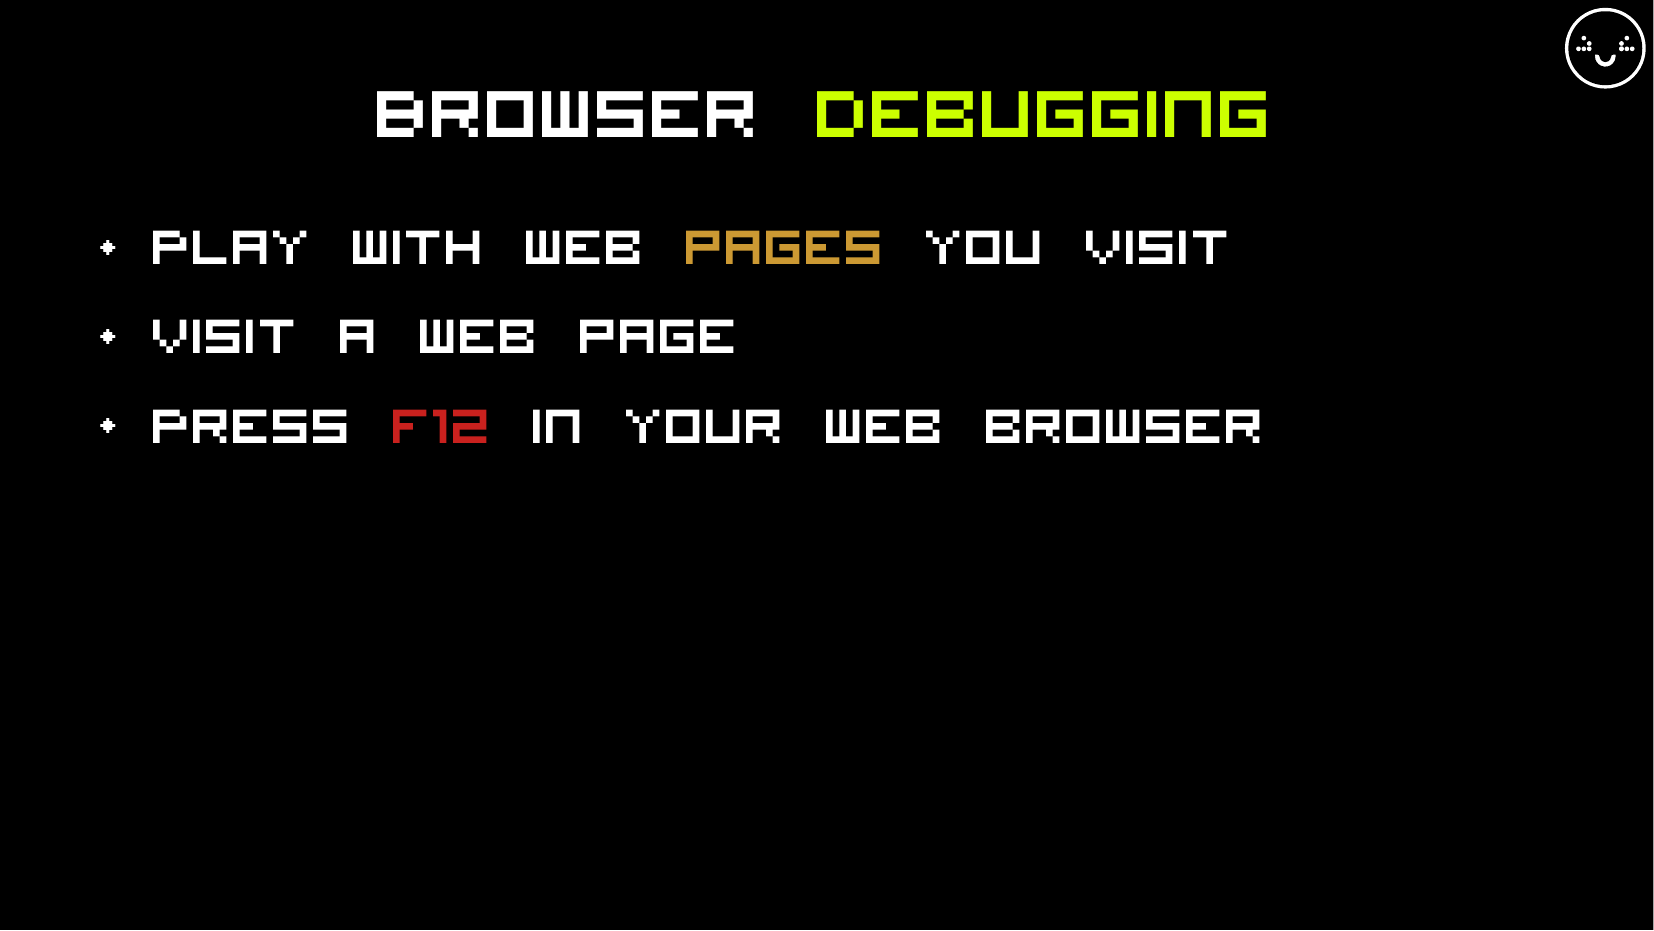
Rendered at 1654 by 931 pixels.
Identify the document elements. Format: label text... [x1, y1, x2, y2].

list Play with web pages you visit Visit a web page Press F12 in your web browser [82, 217, 1571, 758]
title Browser debugging [82, 37, 1571, 193]
